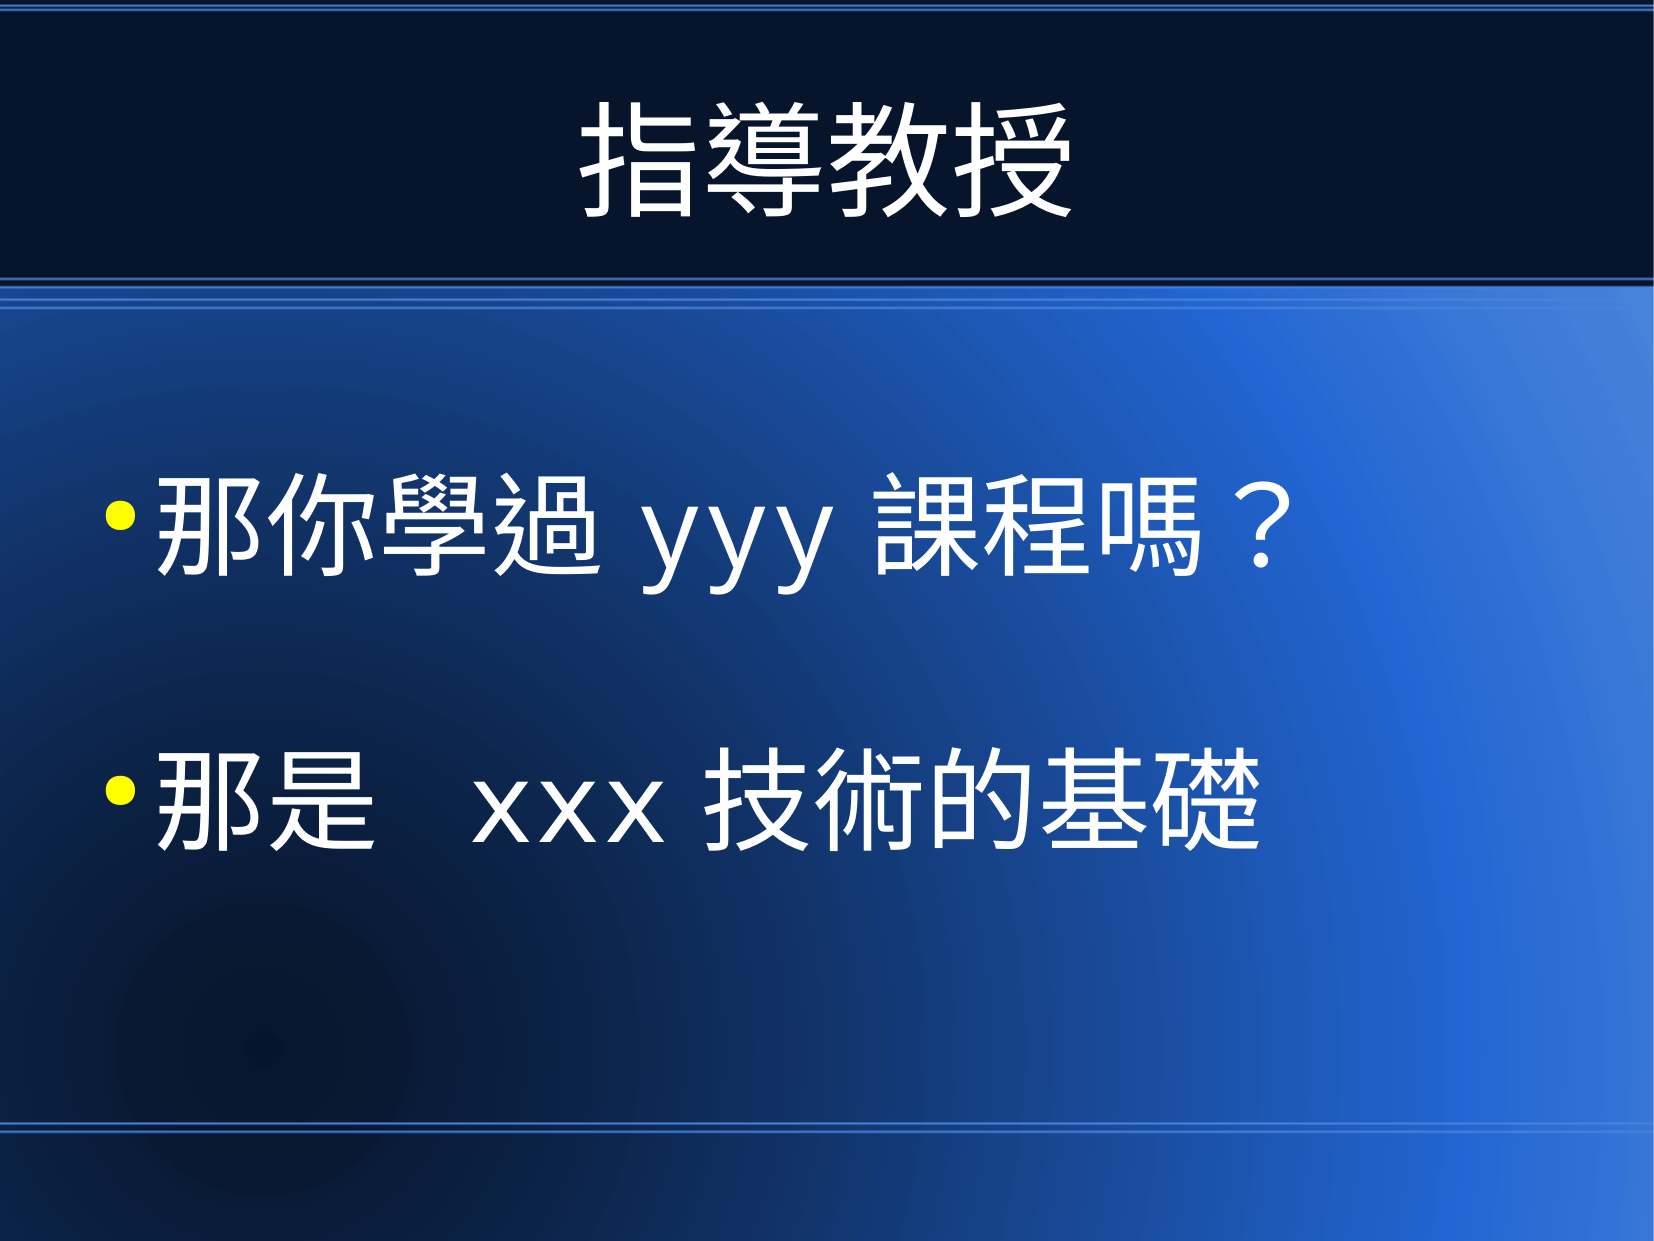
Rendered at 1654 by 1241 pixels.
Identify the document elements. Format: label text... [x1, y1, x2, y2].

title 指導教授 [82, 49, 1571, 257]
picture [0, 0, 1654, 1241]
list 那你學過yyy課程嗎？ 那是 xxx技術的基礎 [82, 355, 1571, 1241]
